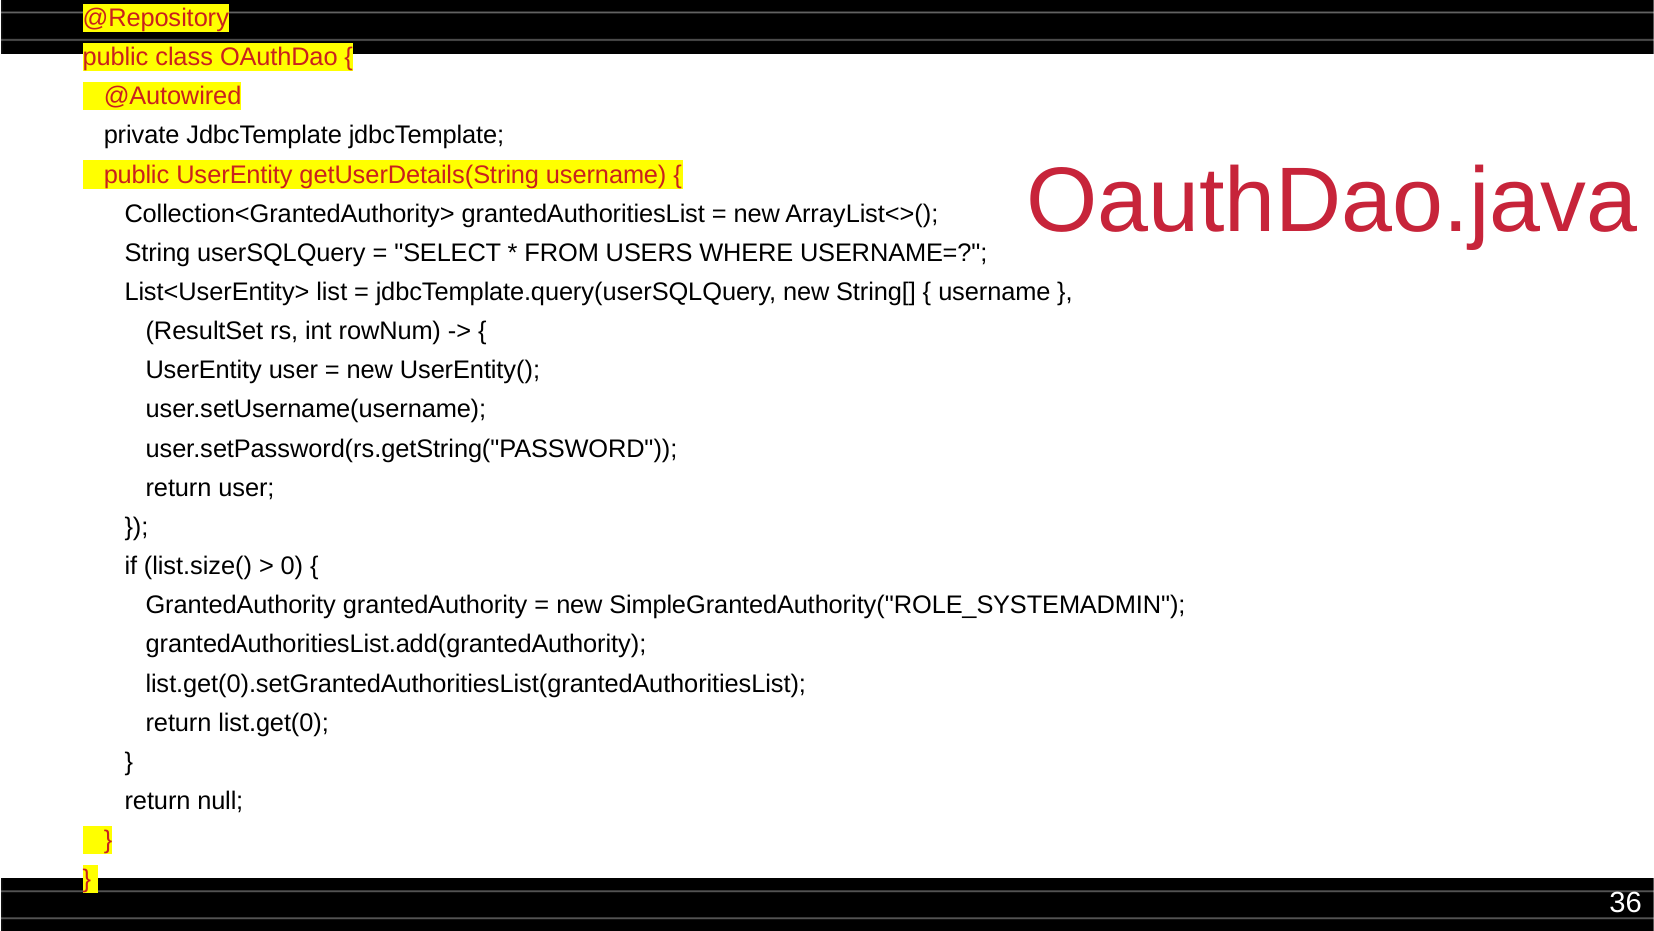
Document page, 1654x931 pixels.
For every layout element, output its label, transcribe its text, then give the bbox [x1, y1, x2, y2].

list @Repository public class OAuthDao { @Autowired private JdbcTemplate jdbcTemplate; public UserEntity getUserDetails(String username) { Collection<GrantedAuthority> grantedAuthoritiesList = new ArrayList<>(); String userSQLQuery = "SELECT * FROM USERS WHERE USERNAME=?"; List<UserEntity> list = jdbcTemplate.query(userSQLQuery, new String[] { username }, (ResultSet rs, int rowNum) -> { UserEntity user = new UserEntity(); user.setUsername(username); user.setPassword(rs.getString("PASSWORD")); return user; }); if (list.size() > 0) { GrantedAuthority grantedAuthority = new SimpleGrantedAuthority("ROLE_SYSTEMADMIN"); grantedAuthoritiesList.add(grantedAuthority); list.get(0).setGrantedAuthoritiesList(grantedAuthoritiesList); return list.get(0); } return null; } } [82, 3, 1495, 921]
title OauthDao.java [1495, 97, 1648, 303]
picture [1, 0, 1654, 54]
picture [1, 878, 1654, 931]
